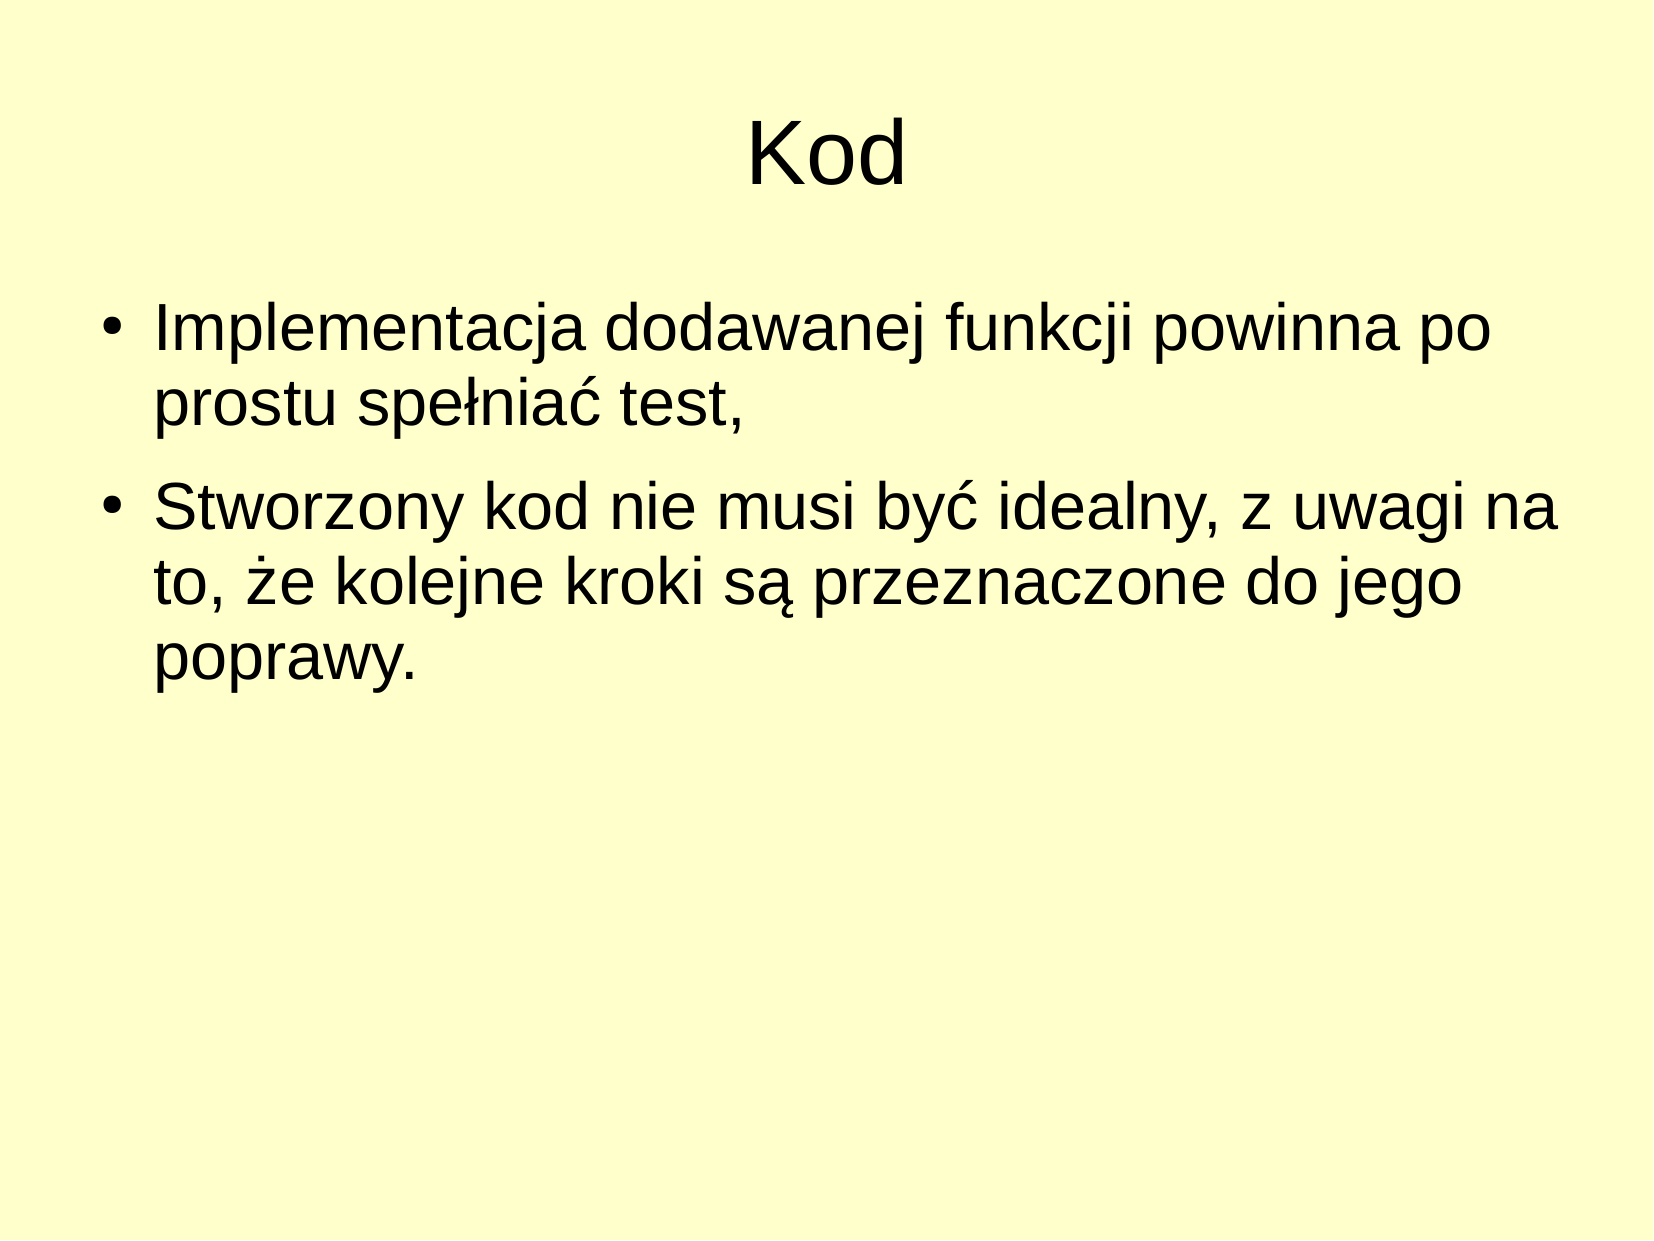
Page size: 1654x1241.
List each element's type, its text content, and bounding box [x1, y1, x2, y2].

list Implementacja dodawanej funkcji powinna po prostu spełniać test, Stworzony kod nie musi być idealny, z uwagi na to, że kolejne kroki są przeznaczone do jego poprawy. [82, 290, 1571, 1109]
title Kod [82, 49, 1571, 257]
